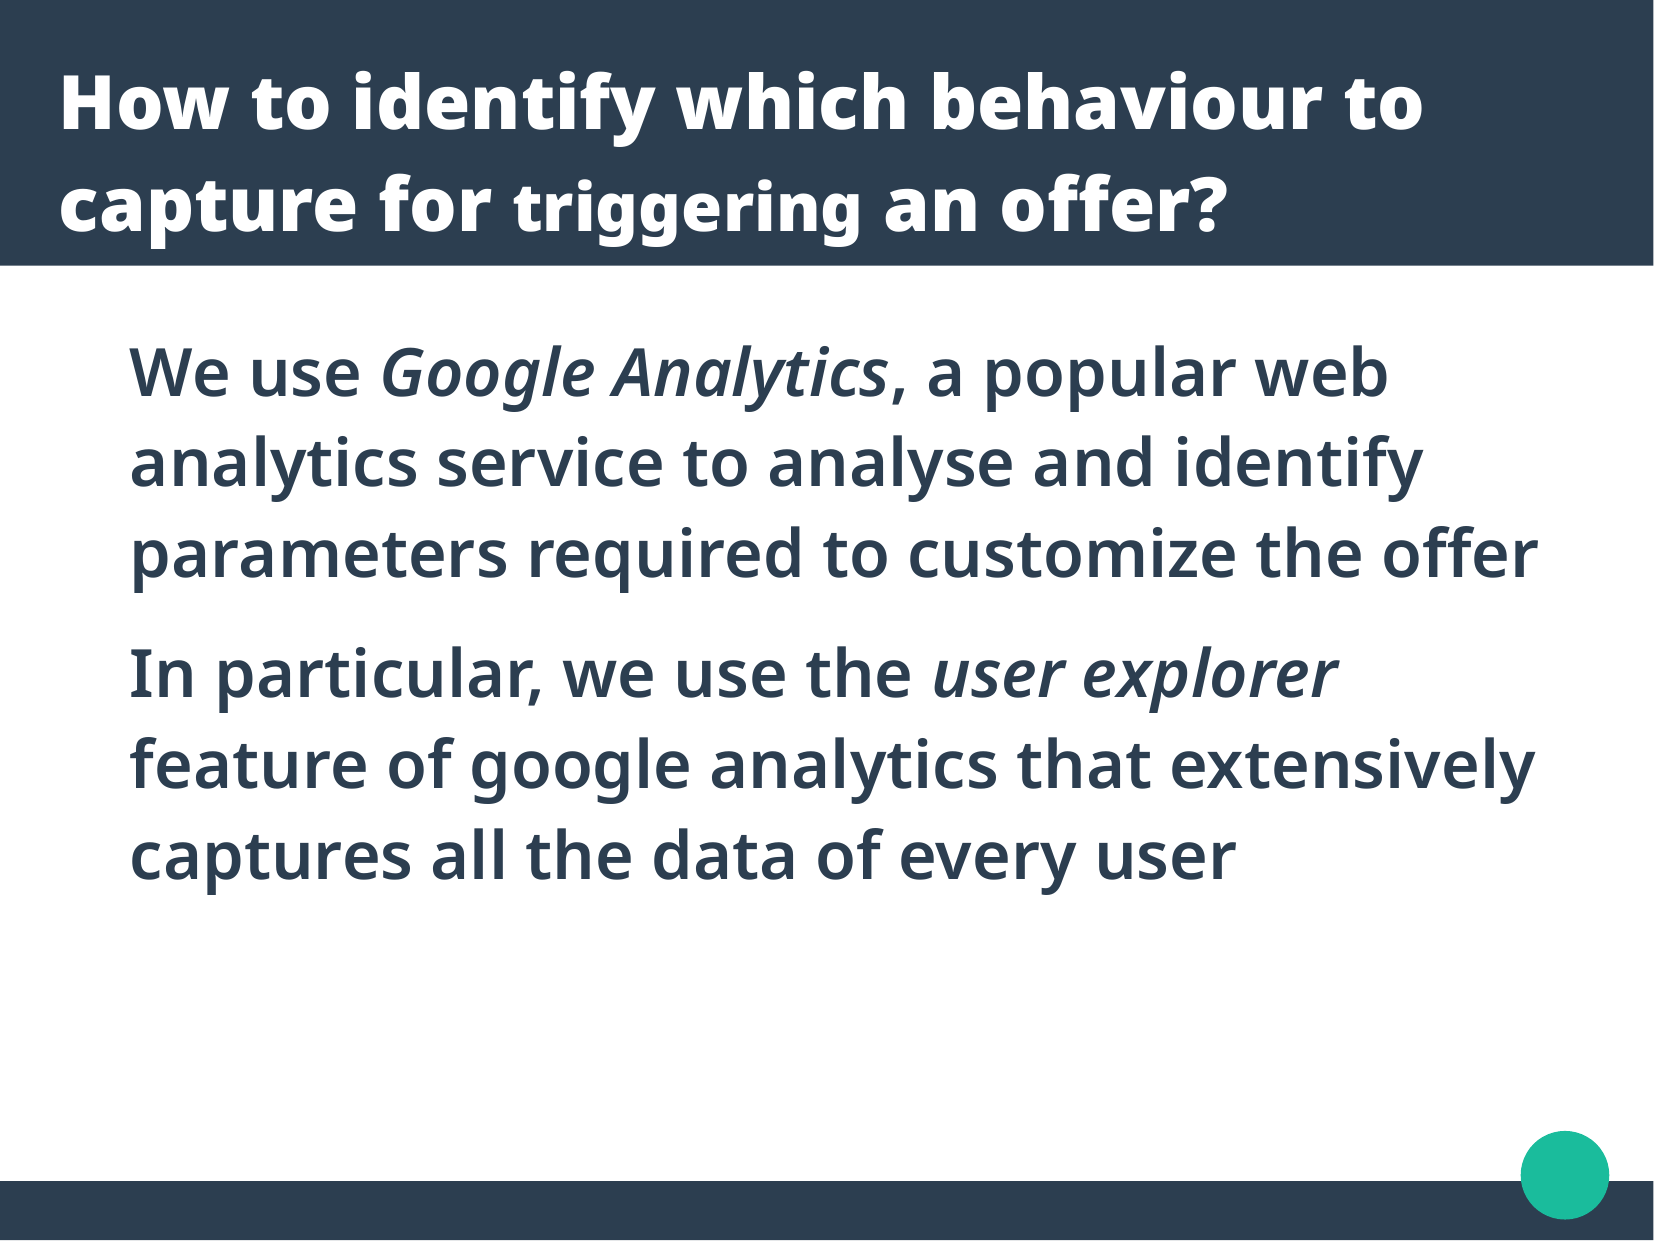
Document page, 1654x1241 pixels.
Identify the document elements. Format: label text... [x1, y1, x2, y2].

title How to identify which behaviour to capture for triggering an offer? [59, 49, 1595, 207]
list We use Google Analytics, a popular web analytics service to analyse and identify parameters required to customize the offer In particular, we use the user explorer feature of google analytics that extensively captures all the data of every user [59, 324, 1595, 1152]
